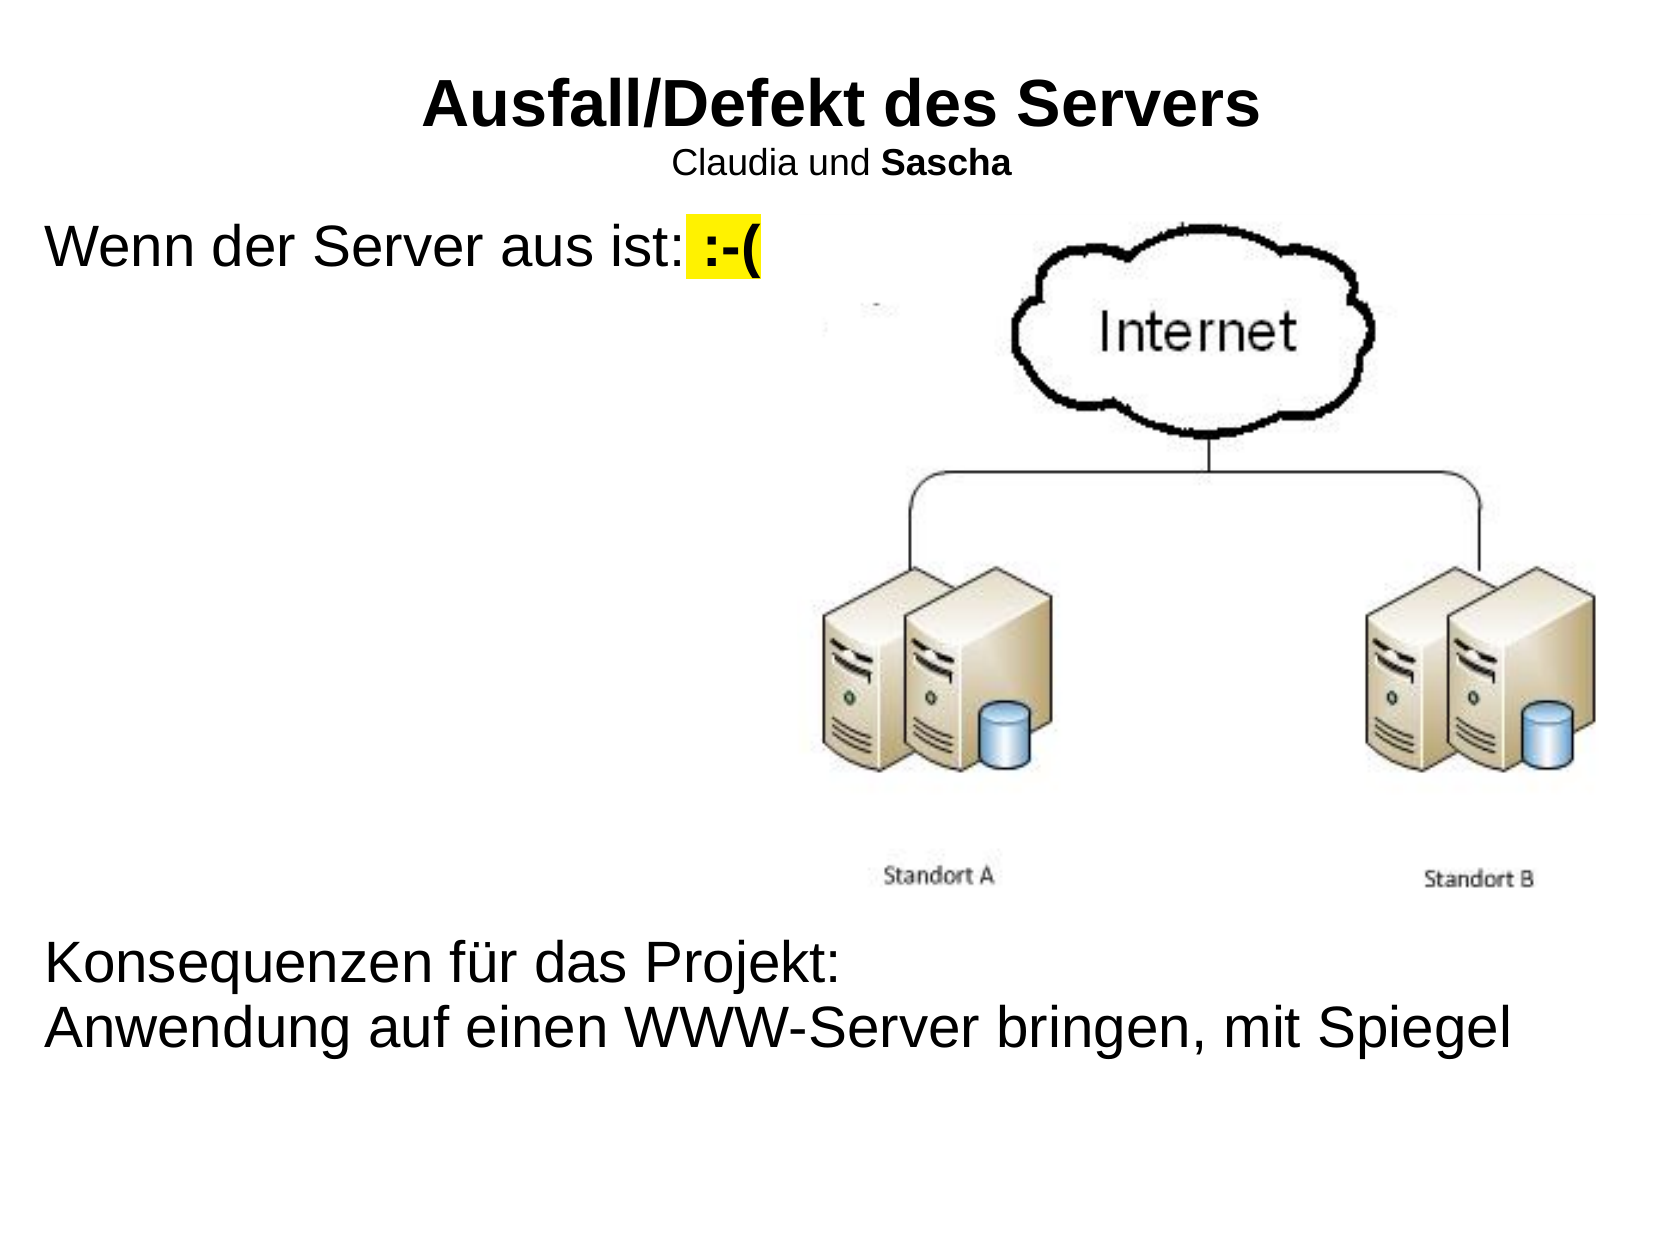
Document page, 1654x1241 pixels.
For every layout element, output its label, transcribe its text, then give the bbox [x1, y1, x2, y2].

text_box Wenn der Server aus ist: :-( Konsequenzen für das Projekt: Anwendung auf einen WWW-Server bringen, mit Spiegel [29, 206, 1654, 1241]
picture [797, 213, 1651, 926]
text_box Ausfall/Defekt des Servers Claudia und Sascha [88, 59, 1595, 191]
